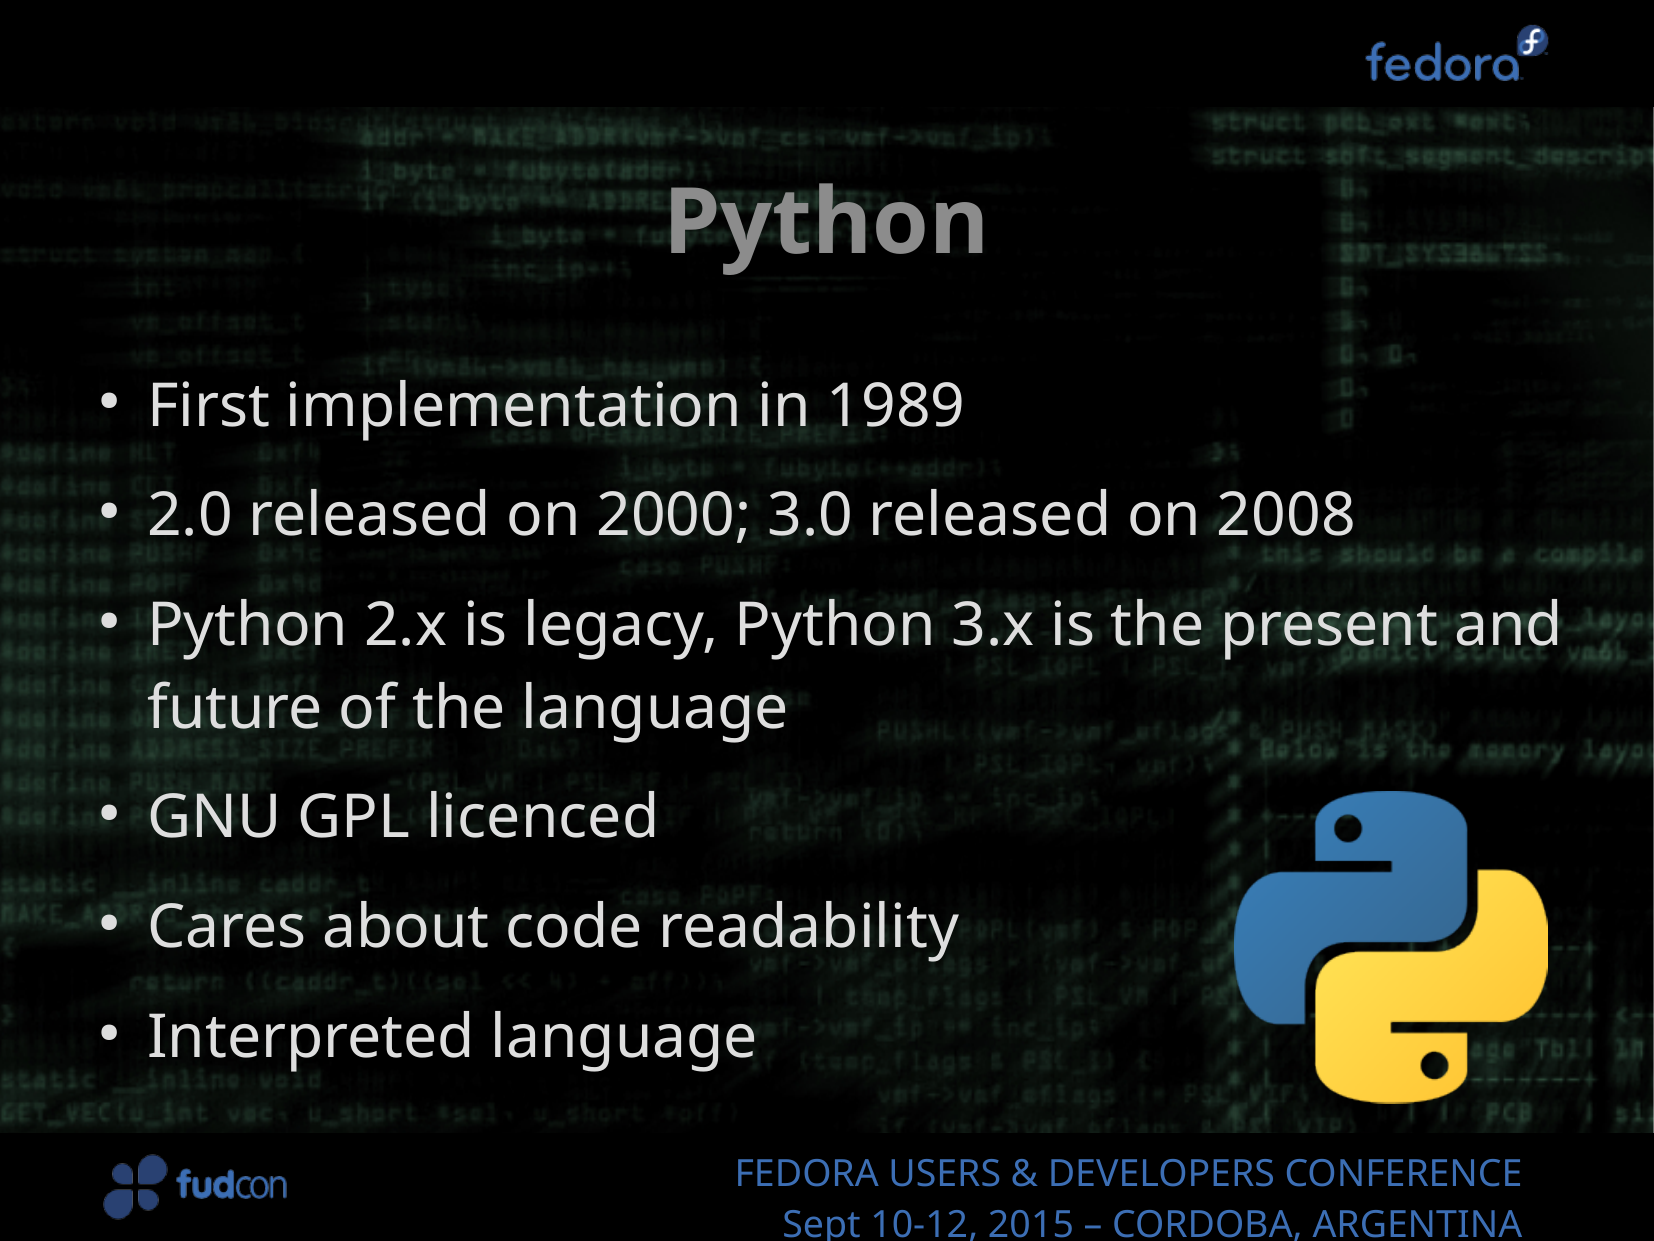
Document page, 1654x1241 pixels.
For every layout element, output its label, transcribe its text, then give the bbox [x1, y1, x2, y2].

title Python [82, 114, 1571, 322]
list First implementation in 1989 2.0 released on 2000; 3.0 released on 2008 Python 2.x is legacy, Python 3.x is the present and future of the language GNU GPL licenced Cares about code readability Interpreted language [82, 361, 1571, 1081]
picture [0, 0, 1654, 1241]
